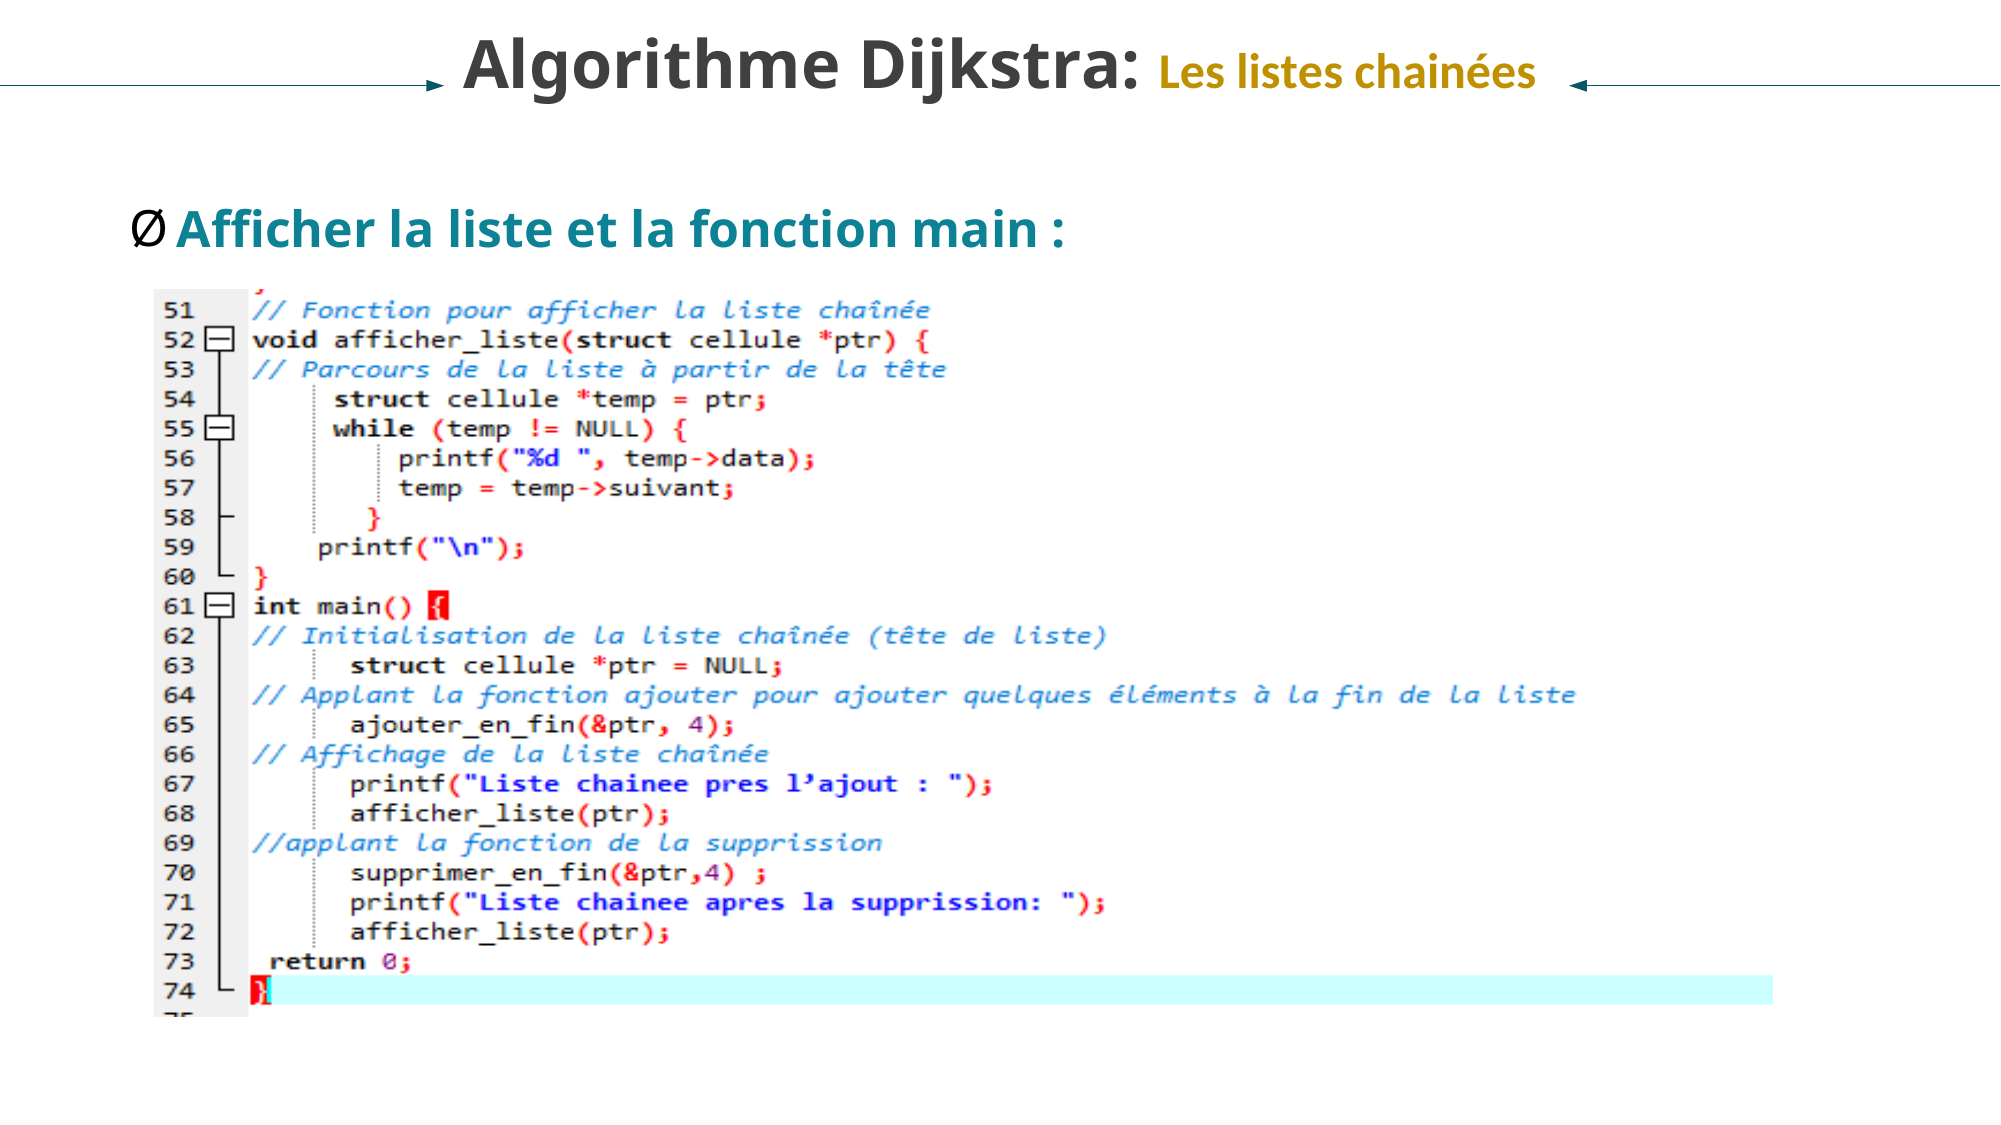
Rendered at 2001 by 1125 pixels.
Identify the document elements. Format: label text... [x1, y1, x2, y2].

picture [152, 289, 1773, 1017]
text_box Afficher la liste et la fonction main : [114, 189, 1560, 266]
text_box Algorithme Dijkstra: Les listes chainées [37, 31, 1963, 104]
